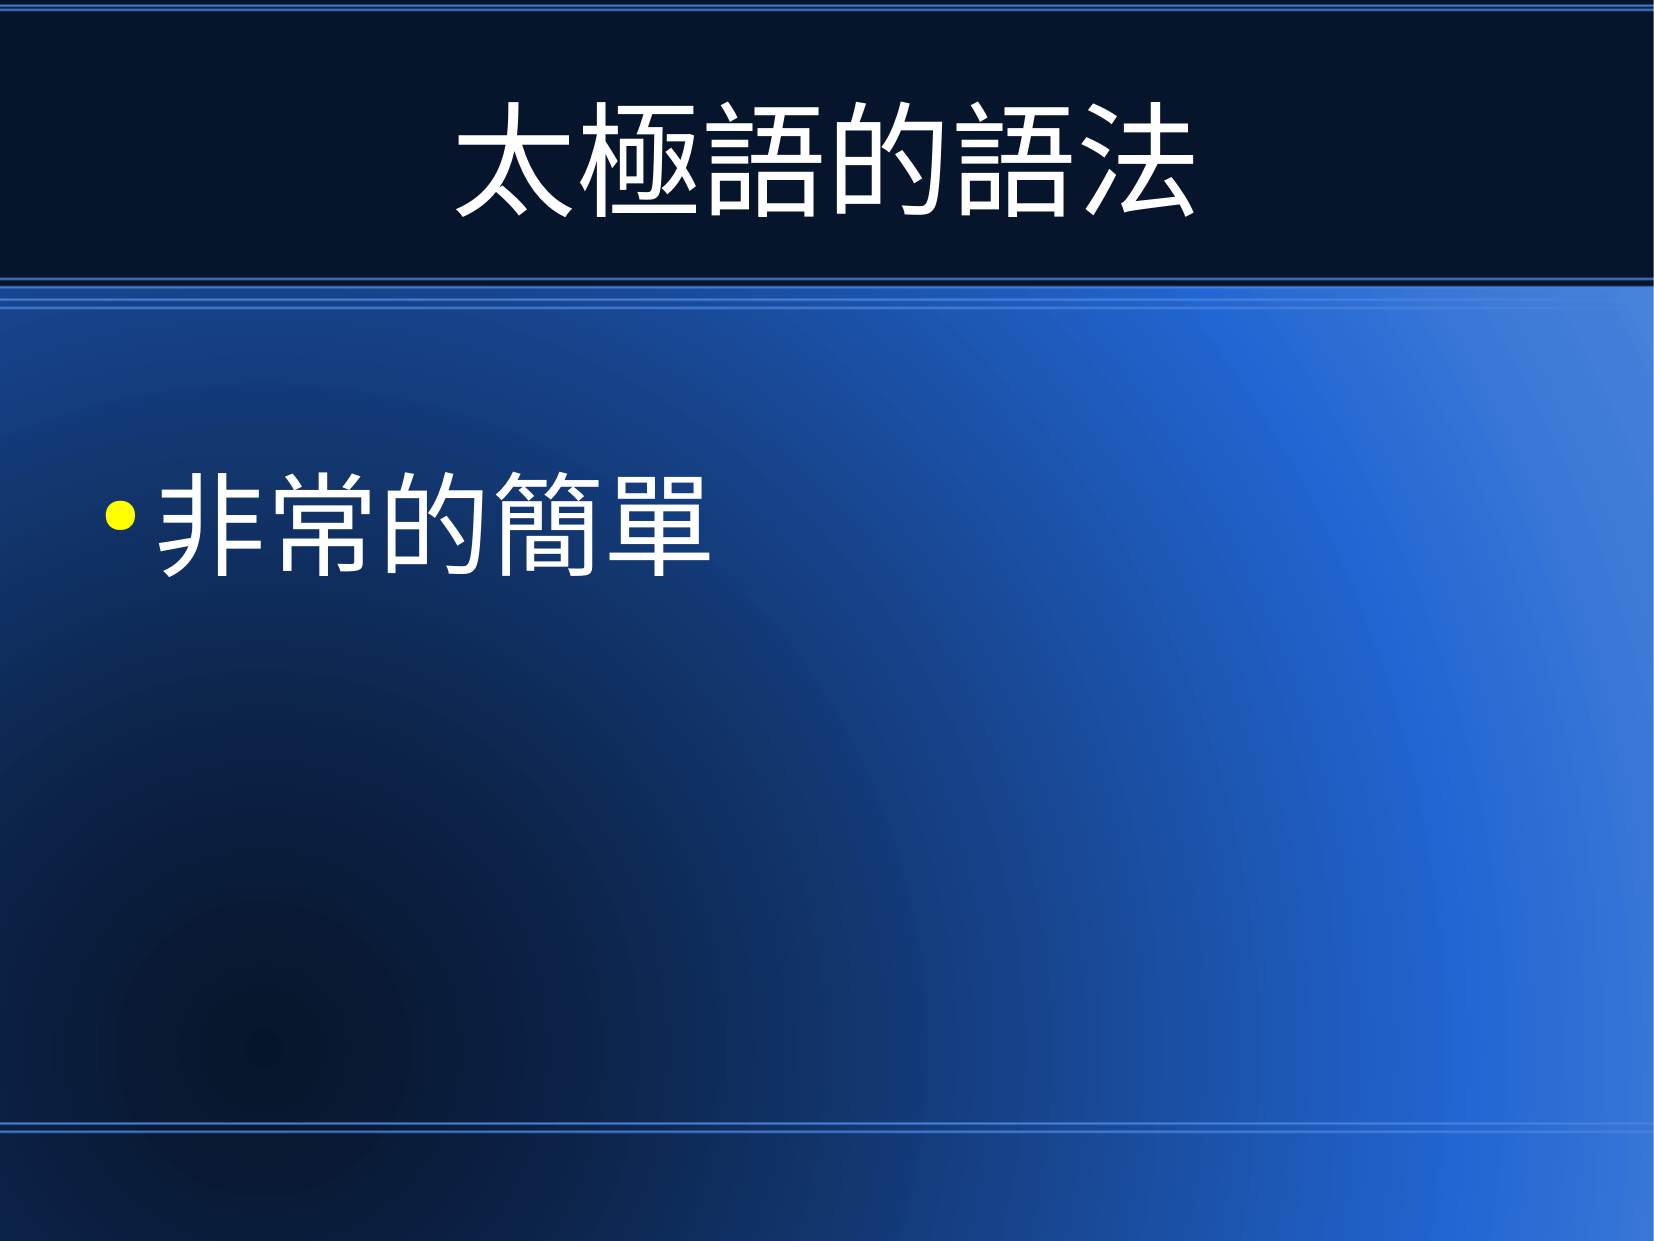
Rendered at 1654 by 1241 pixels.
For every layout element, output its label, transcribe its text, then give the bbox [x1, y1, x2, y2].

title 太極語的語法 [82, 49, 1571, 257]
list 非常的簡單 [82, 355, 1571, 1241]
picture [0, 0, 1654, 1241]
